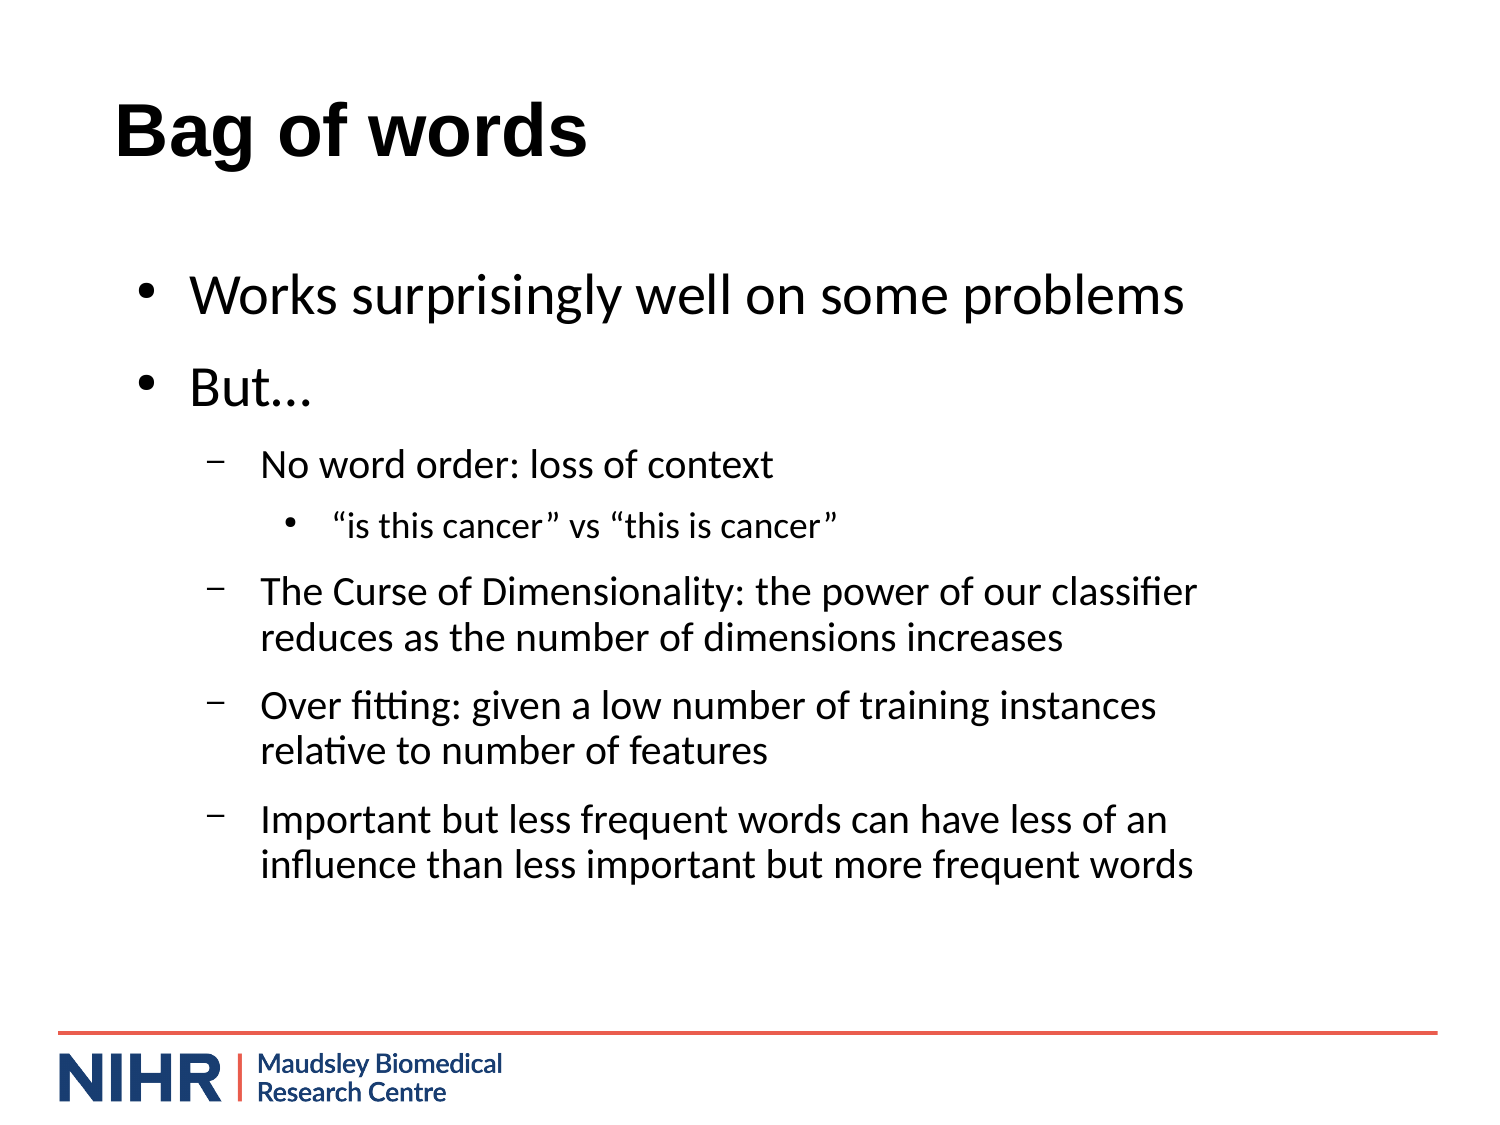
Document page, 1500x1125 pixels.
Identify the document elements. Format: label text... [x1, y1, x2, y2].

picture [29, 1018, 531, 1125]
list Works surprisingly well on some problems But… No word order: loss of context “is this cancer” vs “this is cancer” The Curse of Dimensionality: the power of our classifier reduces as the number of dimensions increases Over fitting: given a low number of training instances relative to number of features Important but less frequent words can have less of an influence than less important but more frequent words [118, 264, 1241, 922]
text_box Bag of words [100, 84, 1105, 180]
